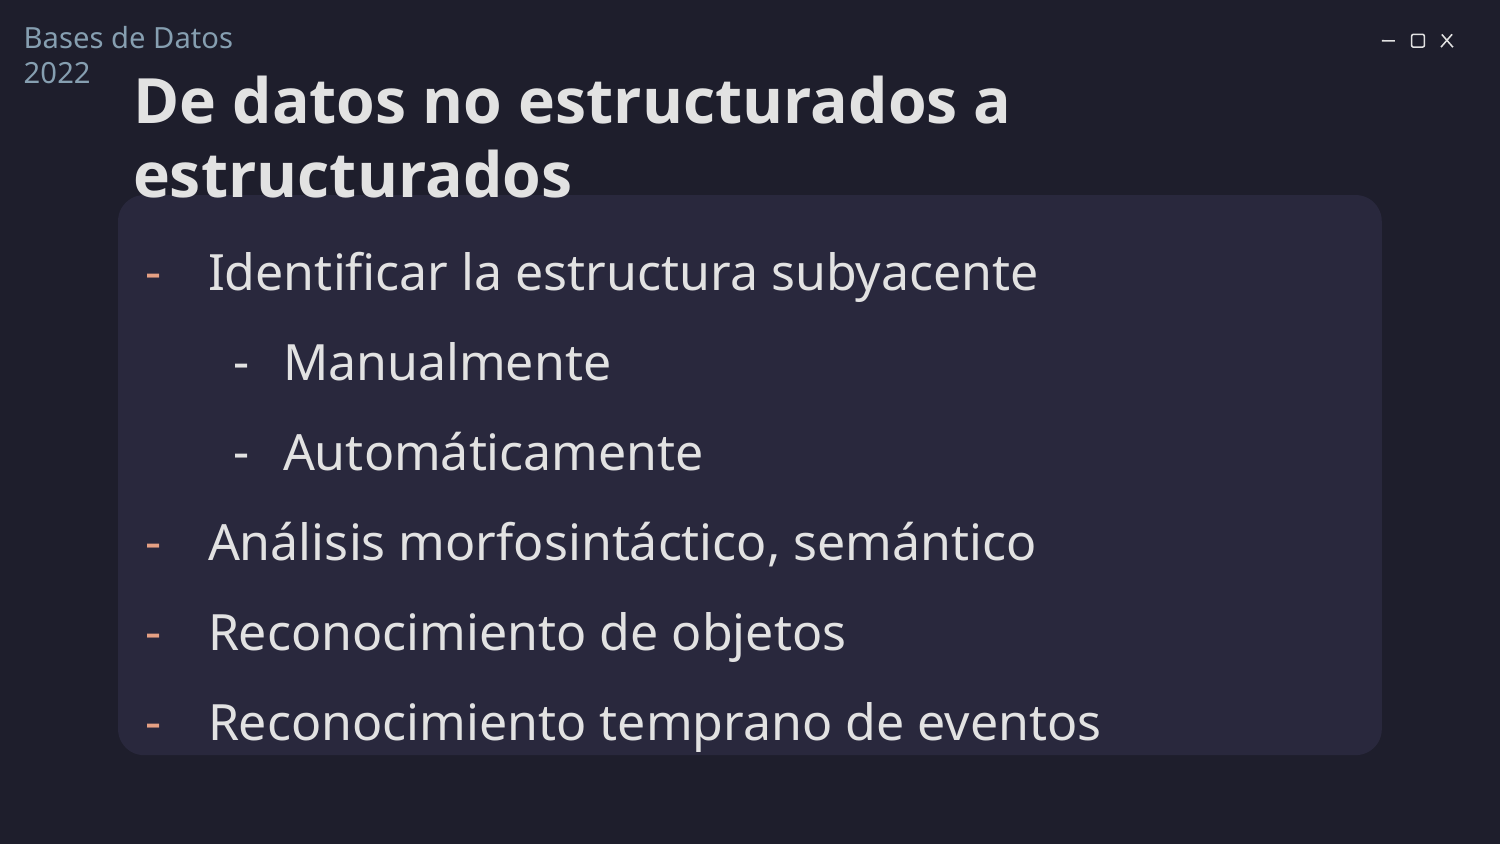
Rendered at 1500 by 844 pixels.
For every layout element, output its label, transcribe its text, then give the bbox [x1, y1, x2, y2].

list Identificar la estructura subyacente Manualmente Automáticamente Análisis morfosintáctico, semántico Reconocimiento de objetos Reconocimiento temprano de eventos [118, 195, 1382, 750]
title De datos no estructurados a estructurados [118, 88, 1382, 183]
